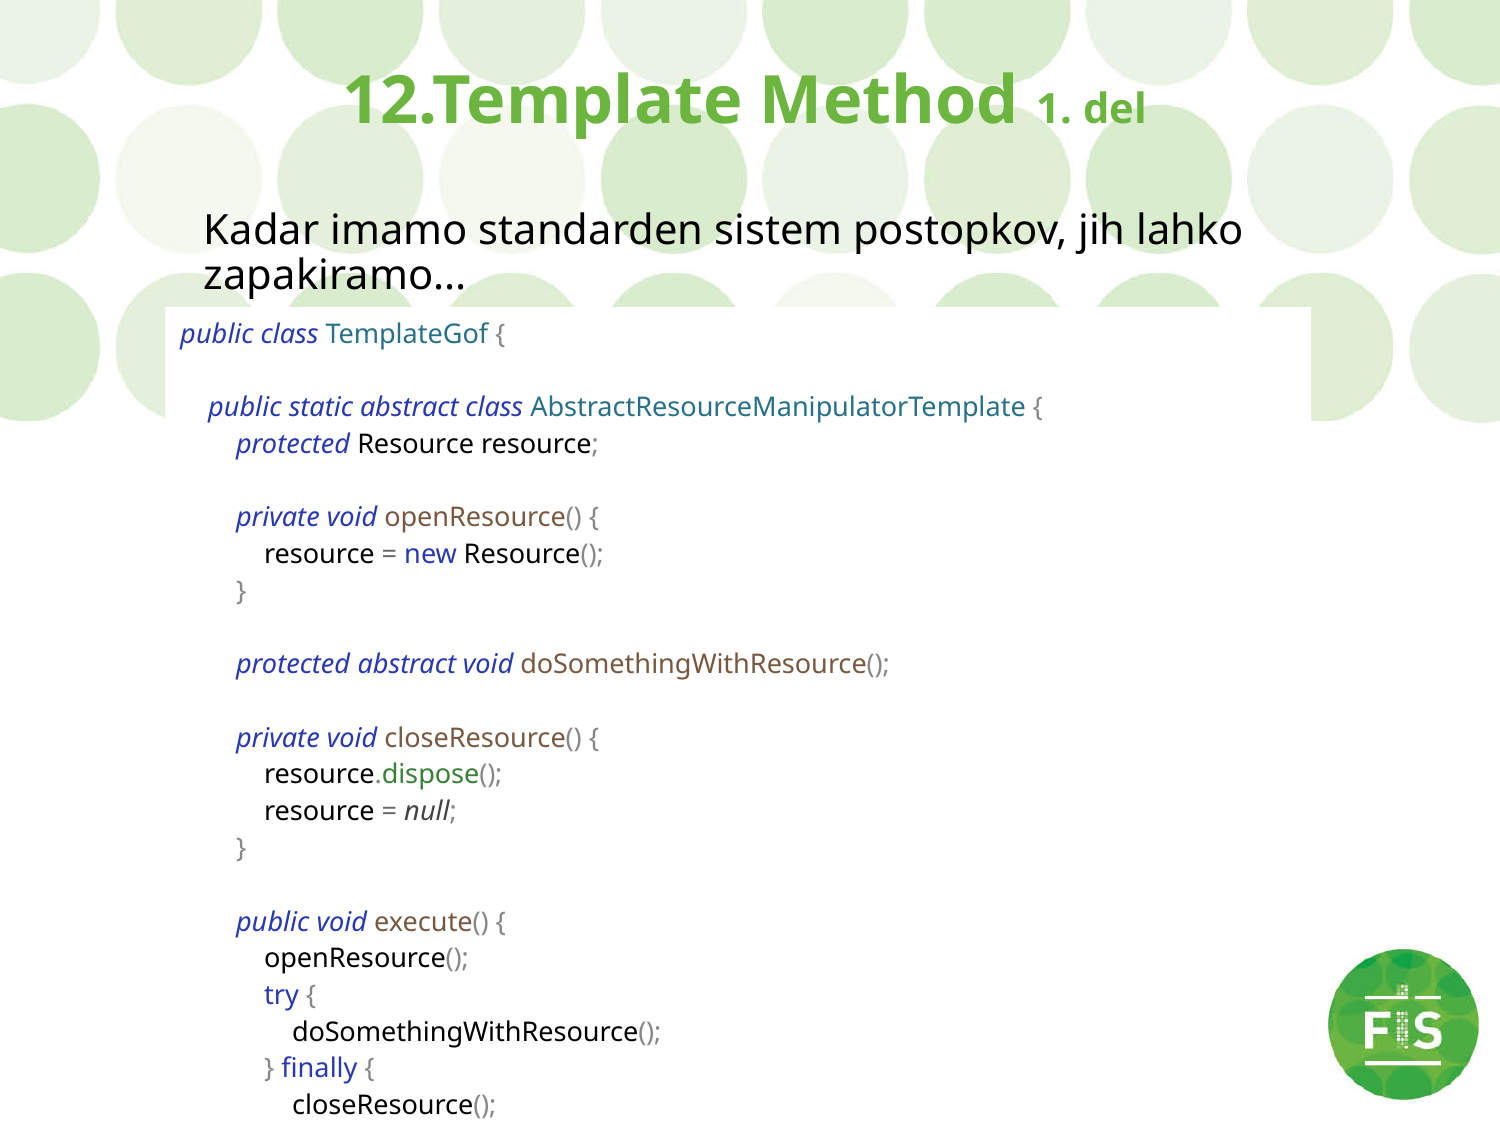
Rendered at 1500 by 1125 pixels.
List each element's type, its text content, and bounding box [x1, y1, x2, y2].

list Kadar imamo standarden sistem postopkov, jih lahko zapakiramo... [118, 200, 1323, 355]
picture [0, 0, 1500, 1125]
text_box public class TemplateGof { public static abstract class AbstractResourceManipulatorTemplate { protected Resource resource; private void openResource() { resource = new Resource(); } protected abstract void doSomethingWithResource(); private void closeResource() { resource.dispose(); resource = null; } public void execute() { openResource(); try { doSomethingWithResource(); } finally { closeResource(); } } } [165, 307, 1312, 1123]
title 12.Template Method 1. del [75, 59, 1425, 233]
